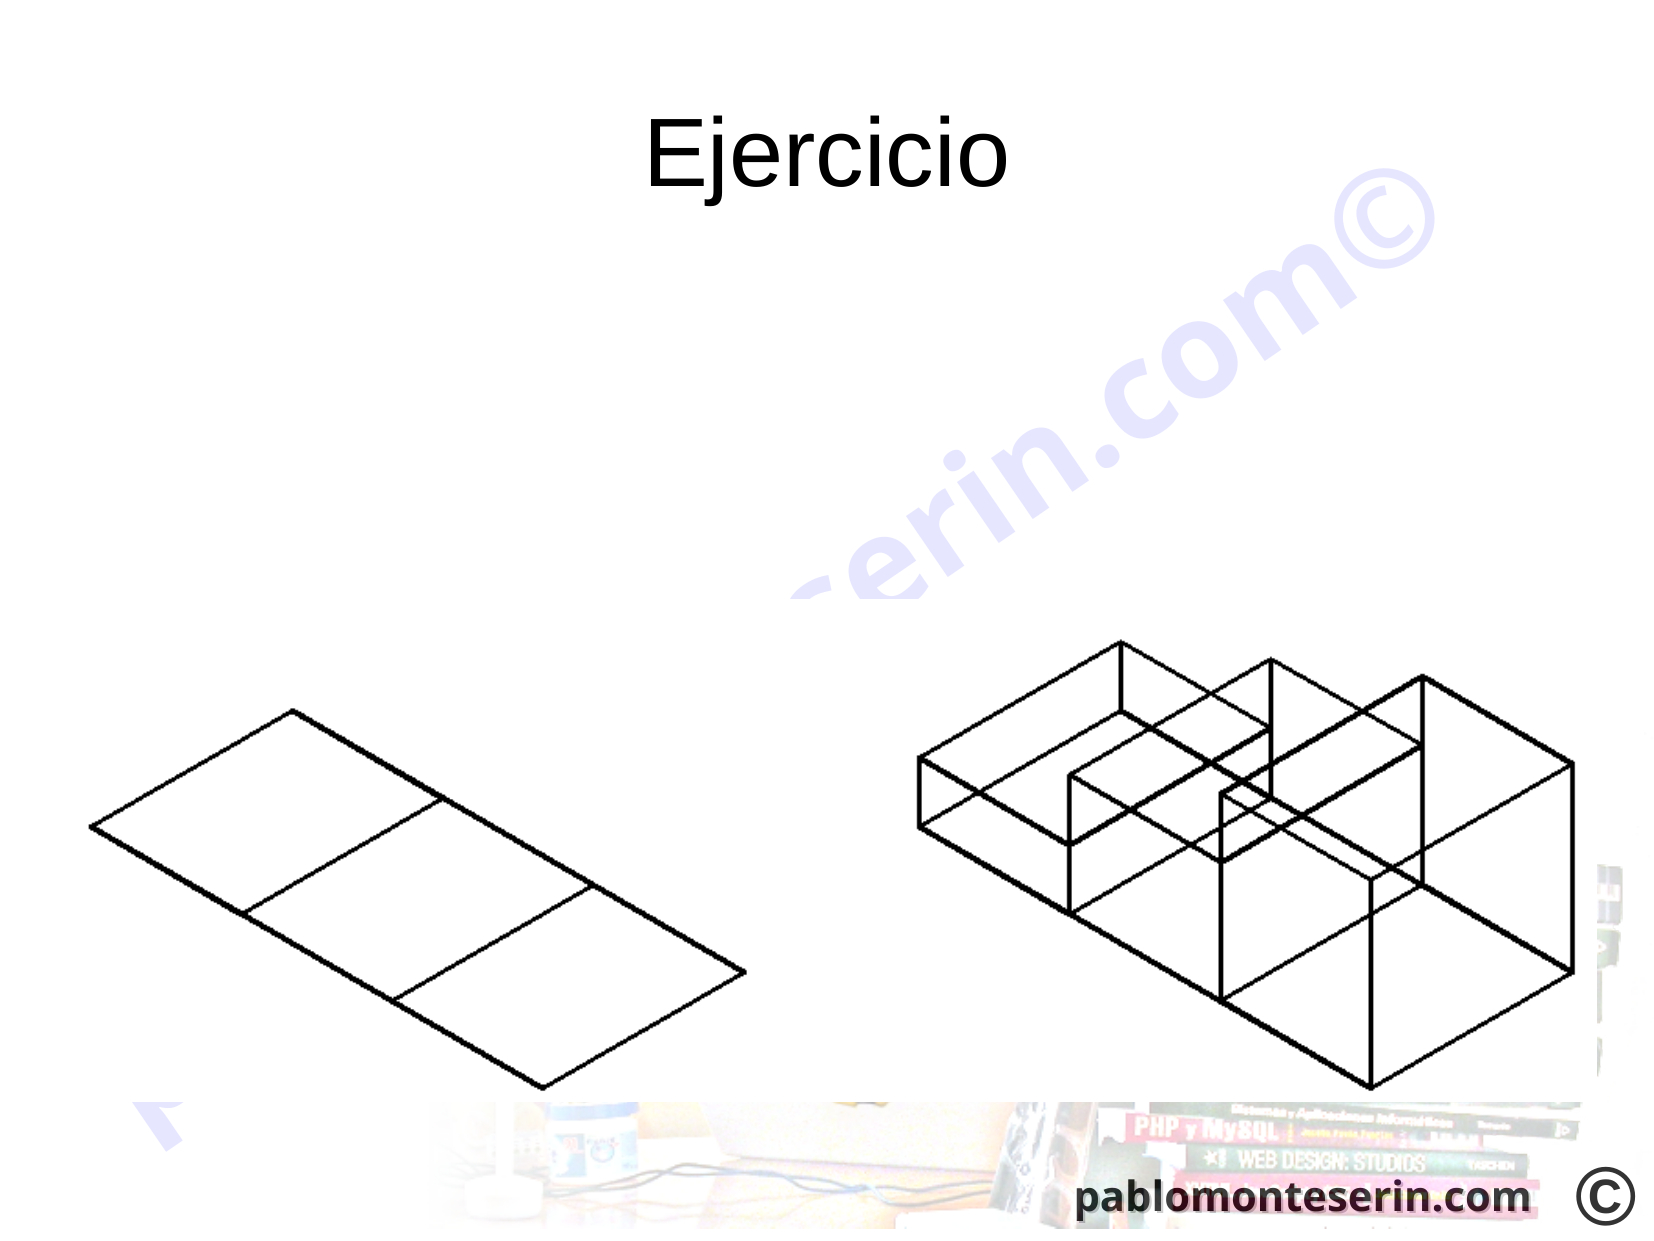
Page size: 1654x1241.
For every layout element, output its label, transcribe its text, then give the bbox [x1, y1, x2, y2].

title Ejercicio [82, 49, 1571, 257]
picture [75, 599, 1654, 1229]
